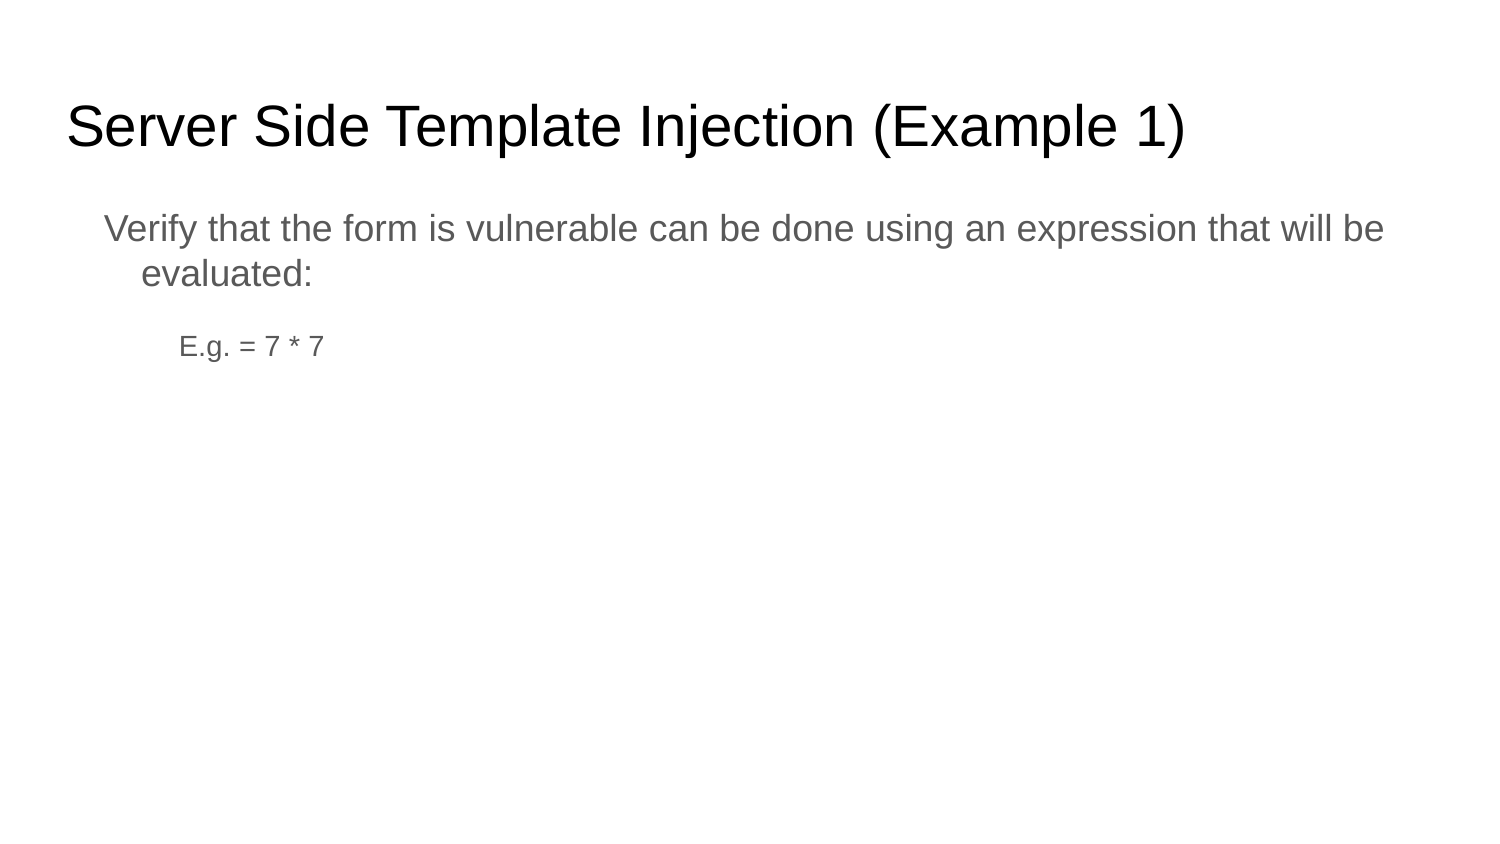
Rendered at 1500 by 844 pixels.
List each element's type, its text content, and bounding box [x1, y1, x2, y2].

title Server Side Template Injection (Example 1) [51, 72, 1449, 167]
list Verify that the form is vulnerable can be done using an expression that will be evaluated: E.g. = 7 * 7 [51, 189, 1449, 750]
